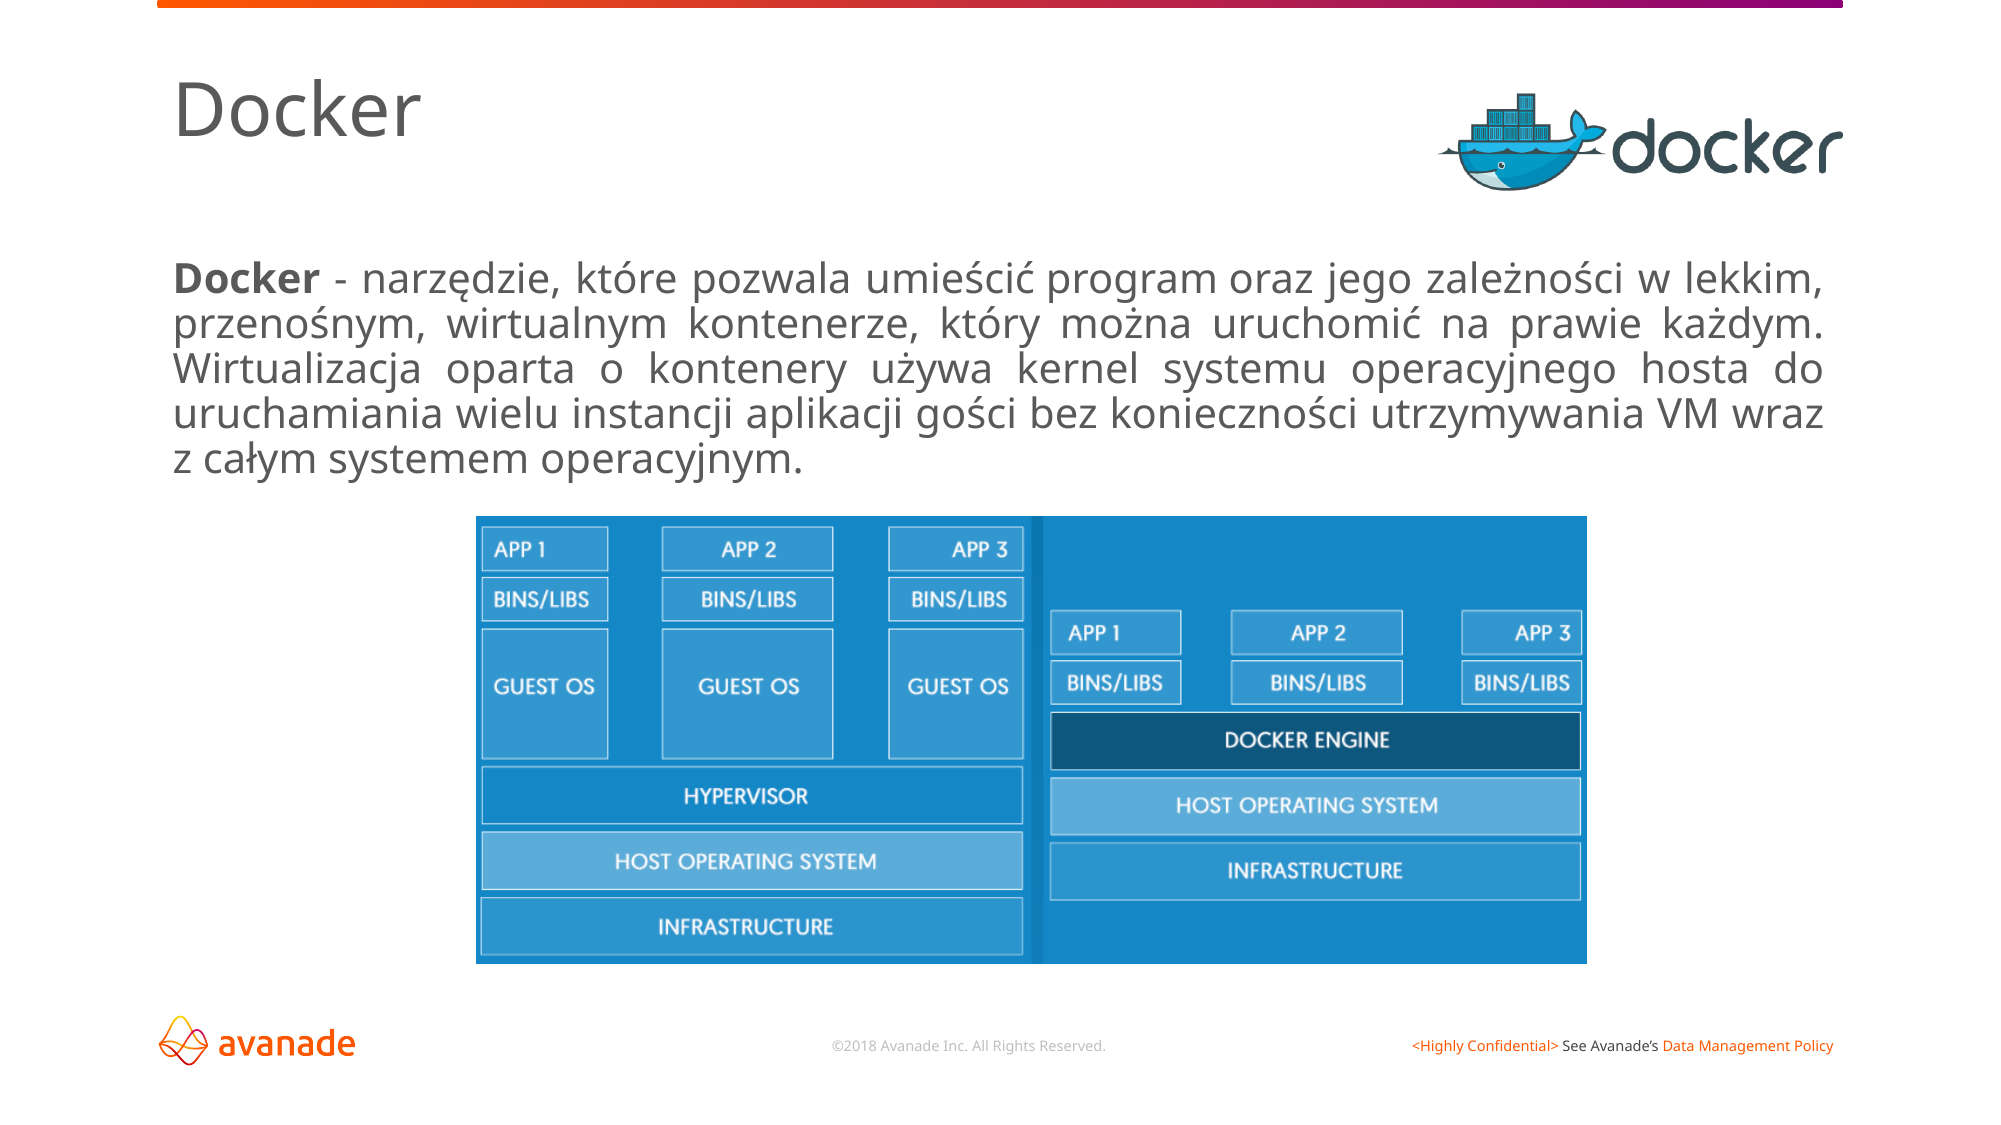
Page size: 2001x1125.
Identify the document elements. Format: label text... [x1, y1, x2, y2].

list Docker - narzędzie, które pozwala umieścić program oraz jego zależności w lekkim, przenośnym, wirtualnym kontenerze, który można uruchomić na prawie każdym. Wirtualizacja oparta o kontenery używa kernel systemu operacyjnego hosta do uruchamiania wielu instancji aplikacji gości bez konieczności utrzymywania VM wraz z całym systemem operacyjnym. [157, 249, 1843, 964]
title Docker [157, 64, 1843, 228]
picture [1437, 93, 1843, 191]
picture [476, 516, 1587, 964]
